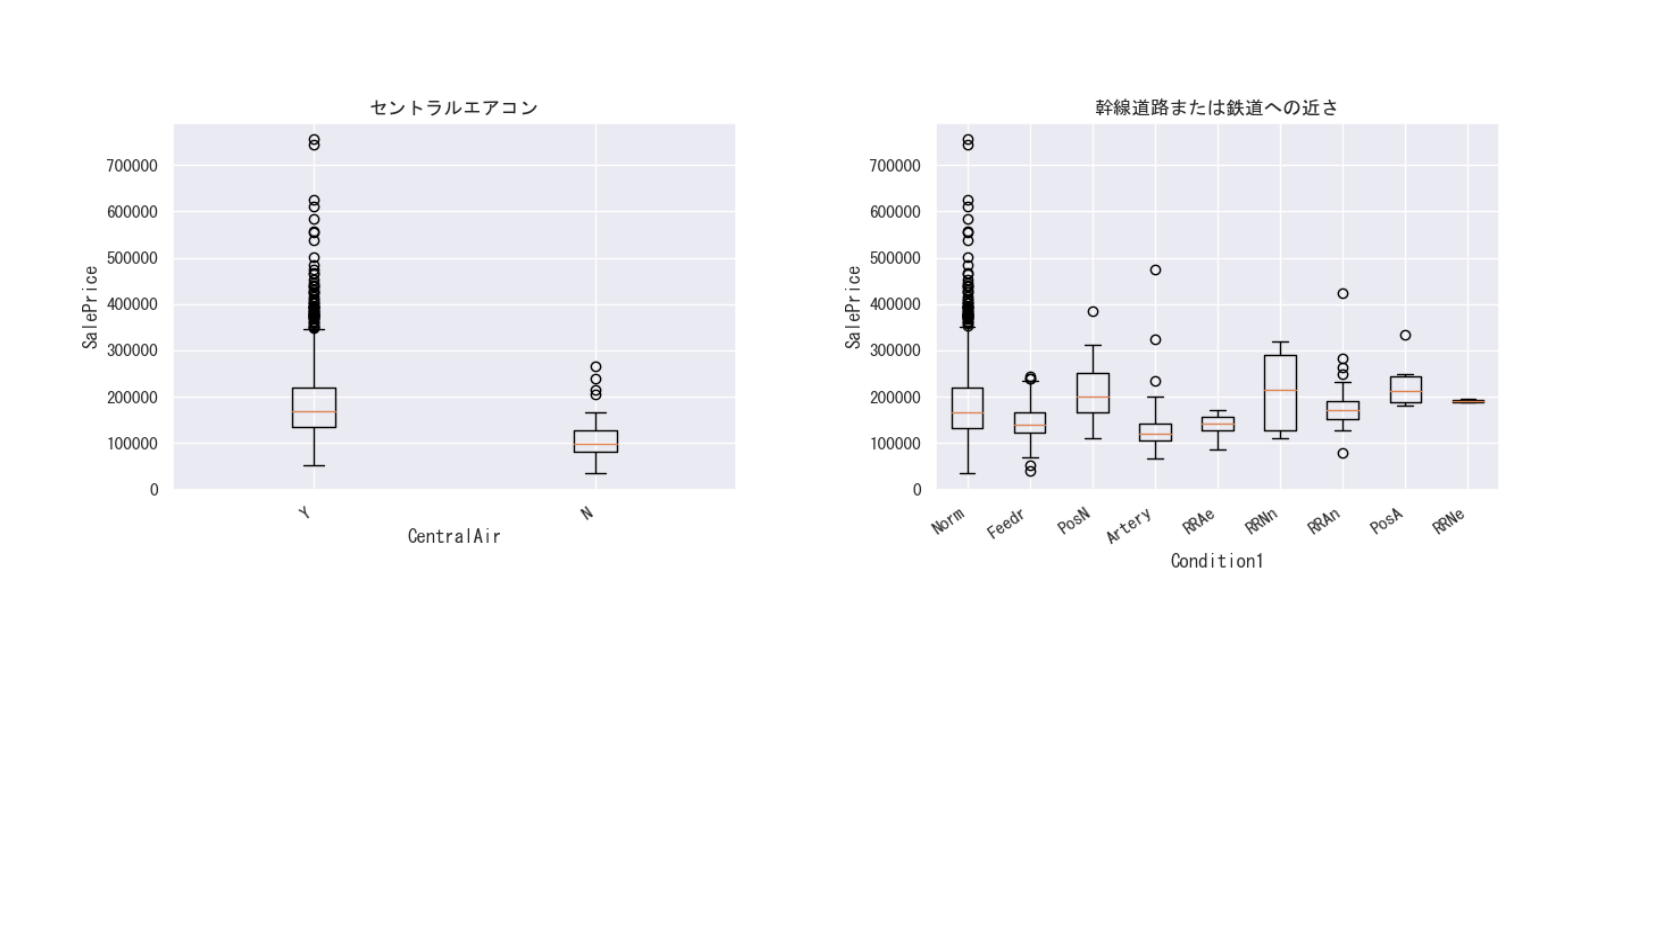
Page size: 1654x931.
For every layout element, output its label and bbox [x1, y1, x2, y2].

picture [845, 58, 1572, 598]
picture [82, 58, 809, 598]
